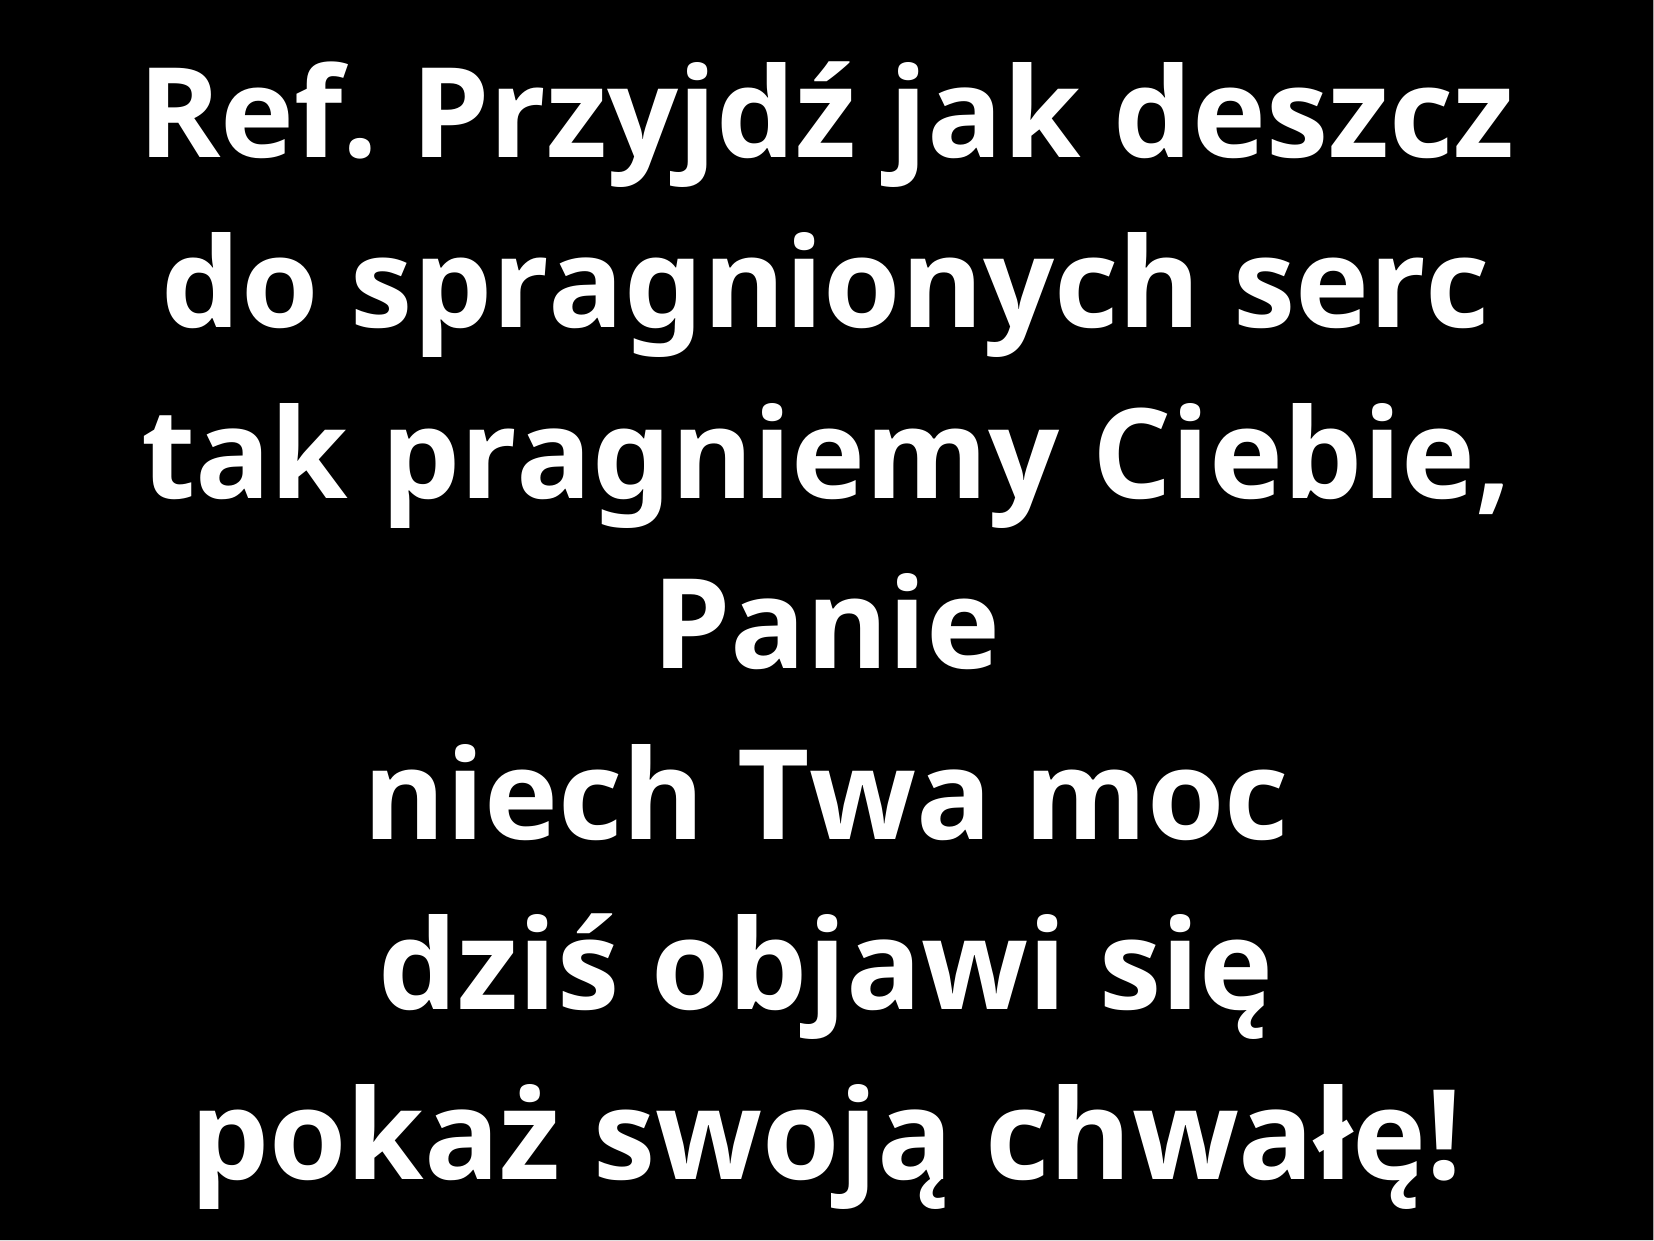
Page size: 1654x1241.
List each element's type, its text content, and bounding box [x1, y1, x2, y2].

title Ref. Przyjdź jak deszcz do spragnionych serc tak pragniemy Ciebie, Panie niech Twa moc dziś objawi się pokaż swoją chwałę! [0, 0, 1654, 1241]
